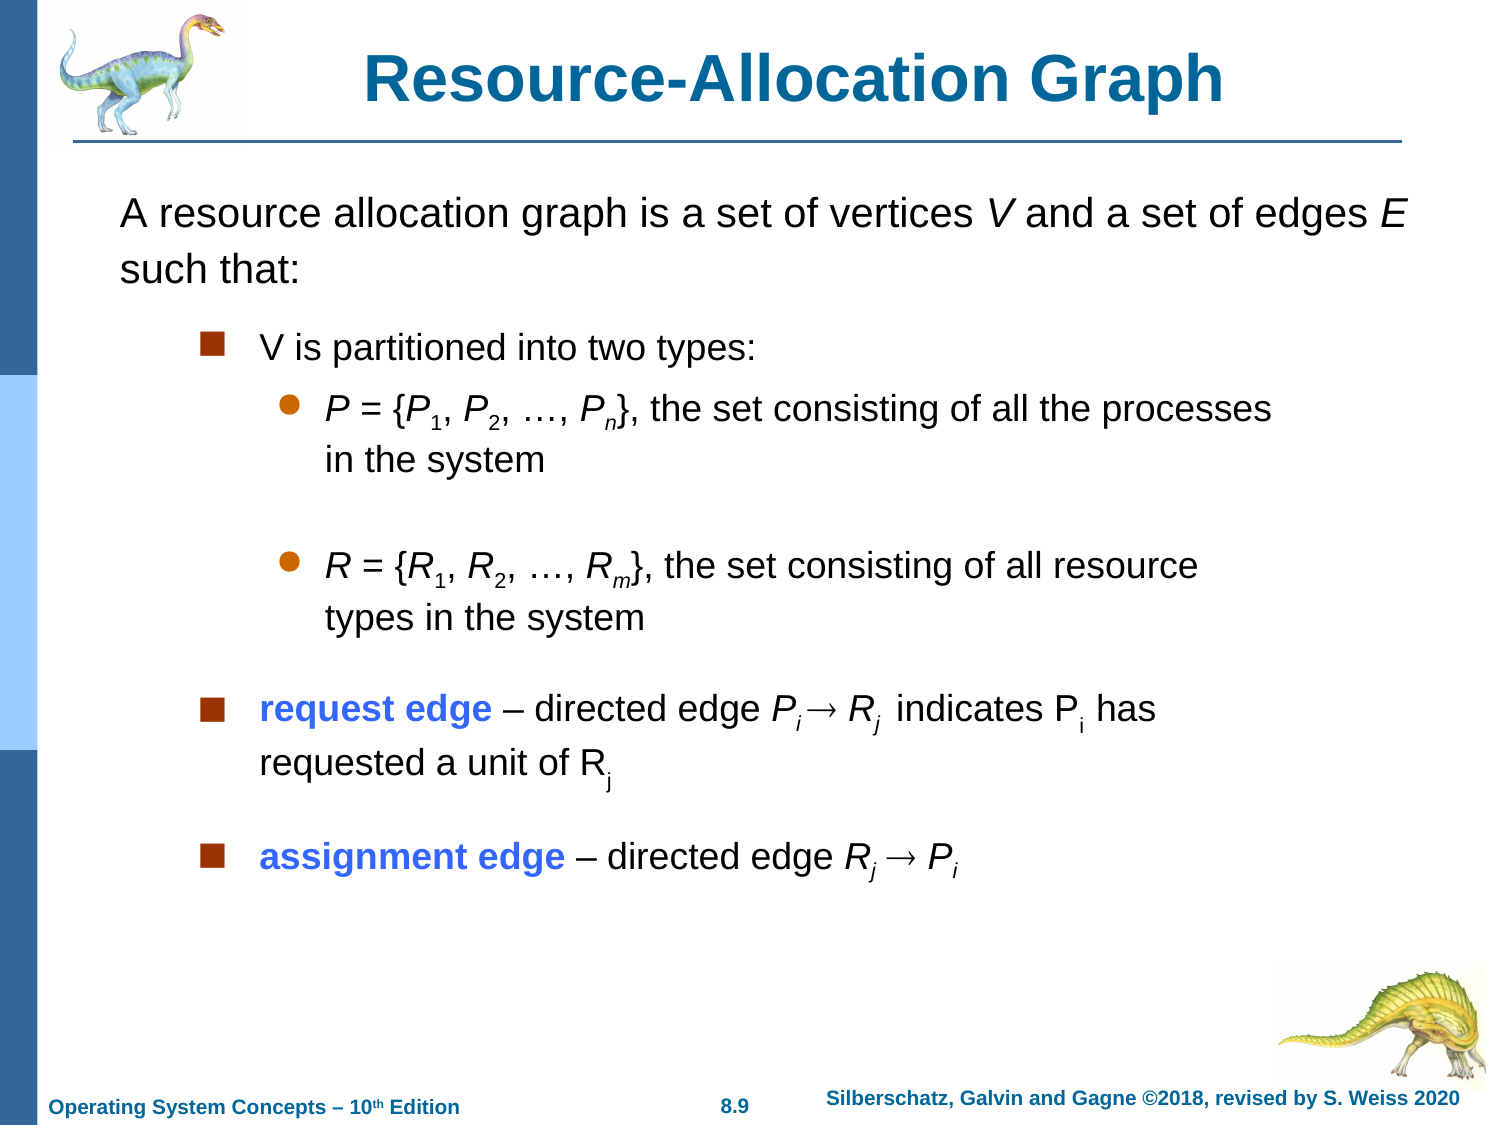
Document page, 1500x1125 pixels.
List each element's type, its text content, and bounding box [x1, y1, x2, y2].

text_box A resource allocation graph is a set of vertices V and a set of edges E such that: [105, 178, 1423, 300]
picture [1275, 959, 1486, 1095]
picture [46, 0, 243, 149]
title Resource-Allocation Graph [164, 27, 1425, 122]
list V is partitioned into two types: P = {P1, P2, …, Pn}, the set consisting of all the processes in the system R = {R1, R2, …, Rm}, the set consisting of all resource types in the system request edge – directed edge Pi  Rj indicates Pi has requested a unit of Rj assignment edge – directed edge Rj  Pi [188, 314, 1306, 975]
